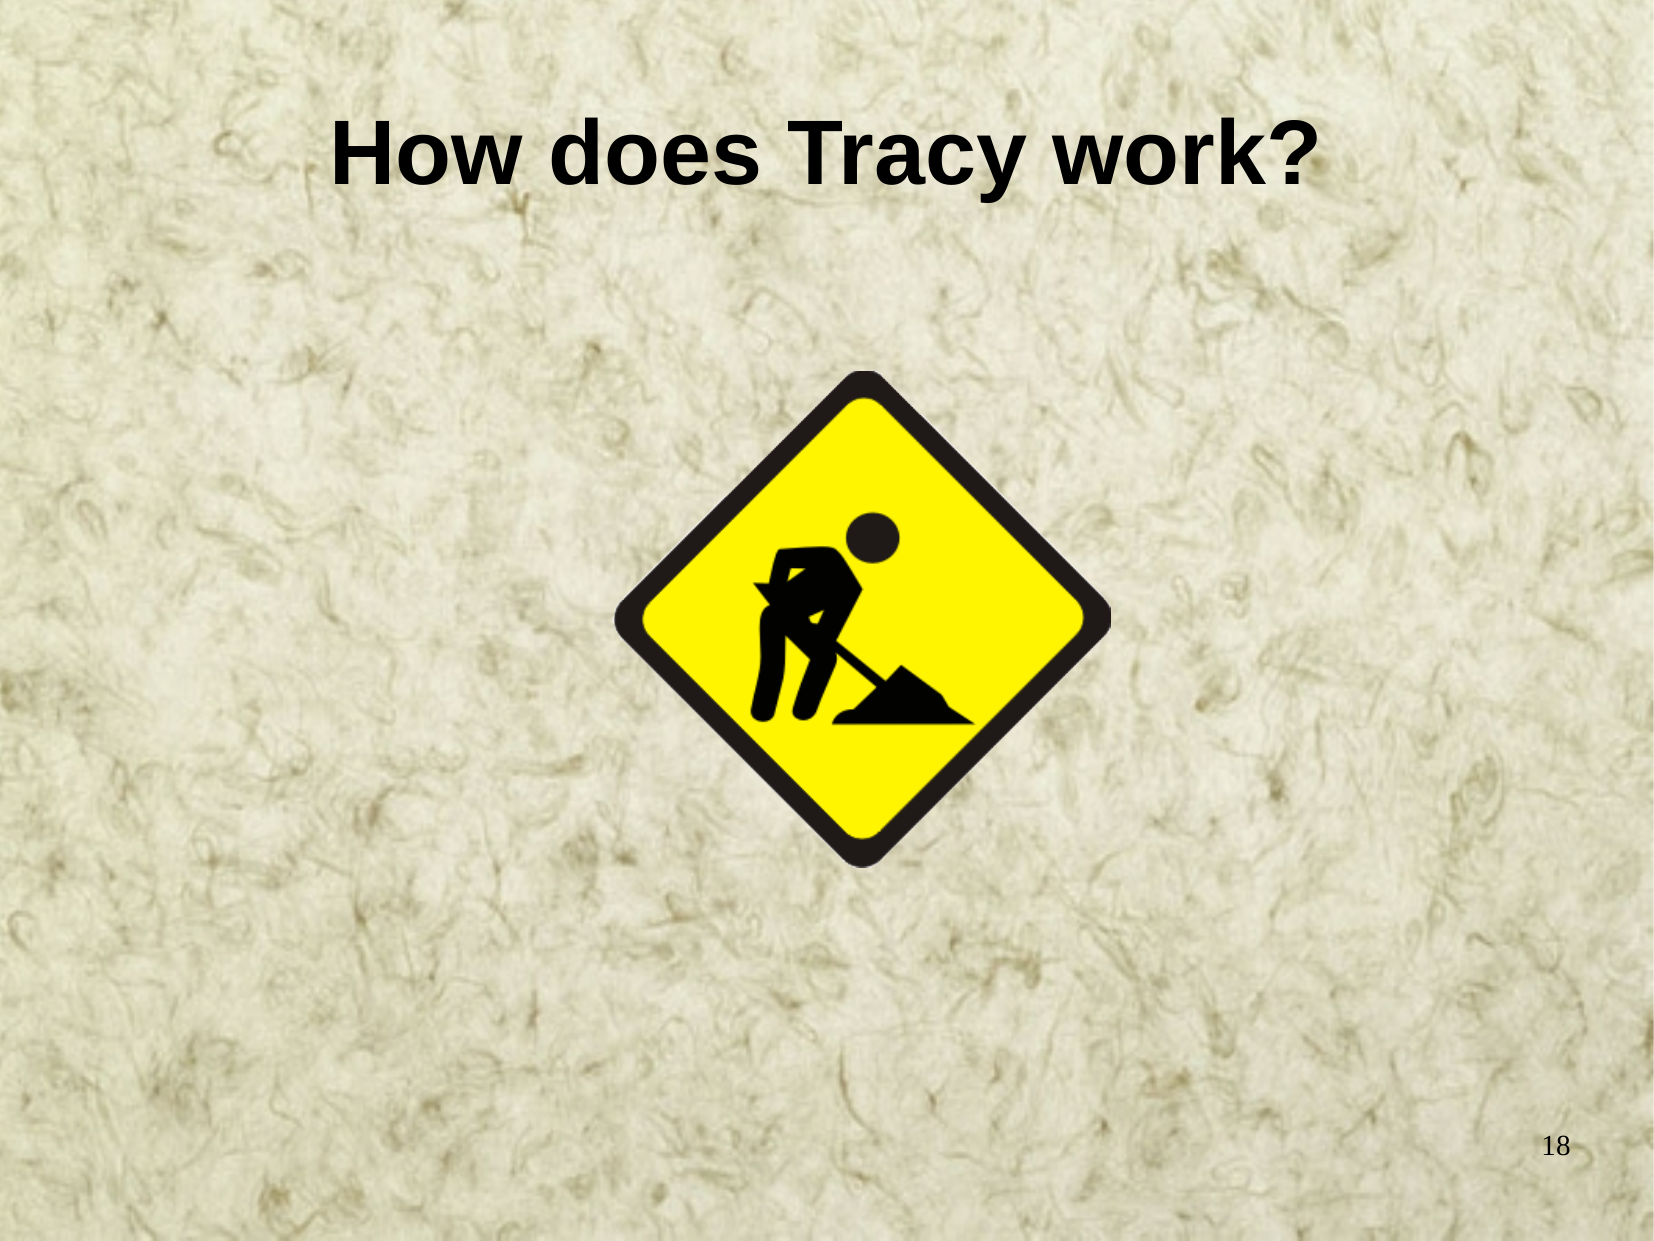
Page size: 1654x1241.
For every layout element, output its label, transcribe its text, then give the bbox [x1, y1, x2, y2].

picture [0, 0, 1654, 1241]
title How does Tracy work? [82, 56, 1571, 250]
